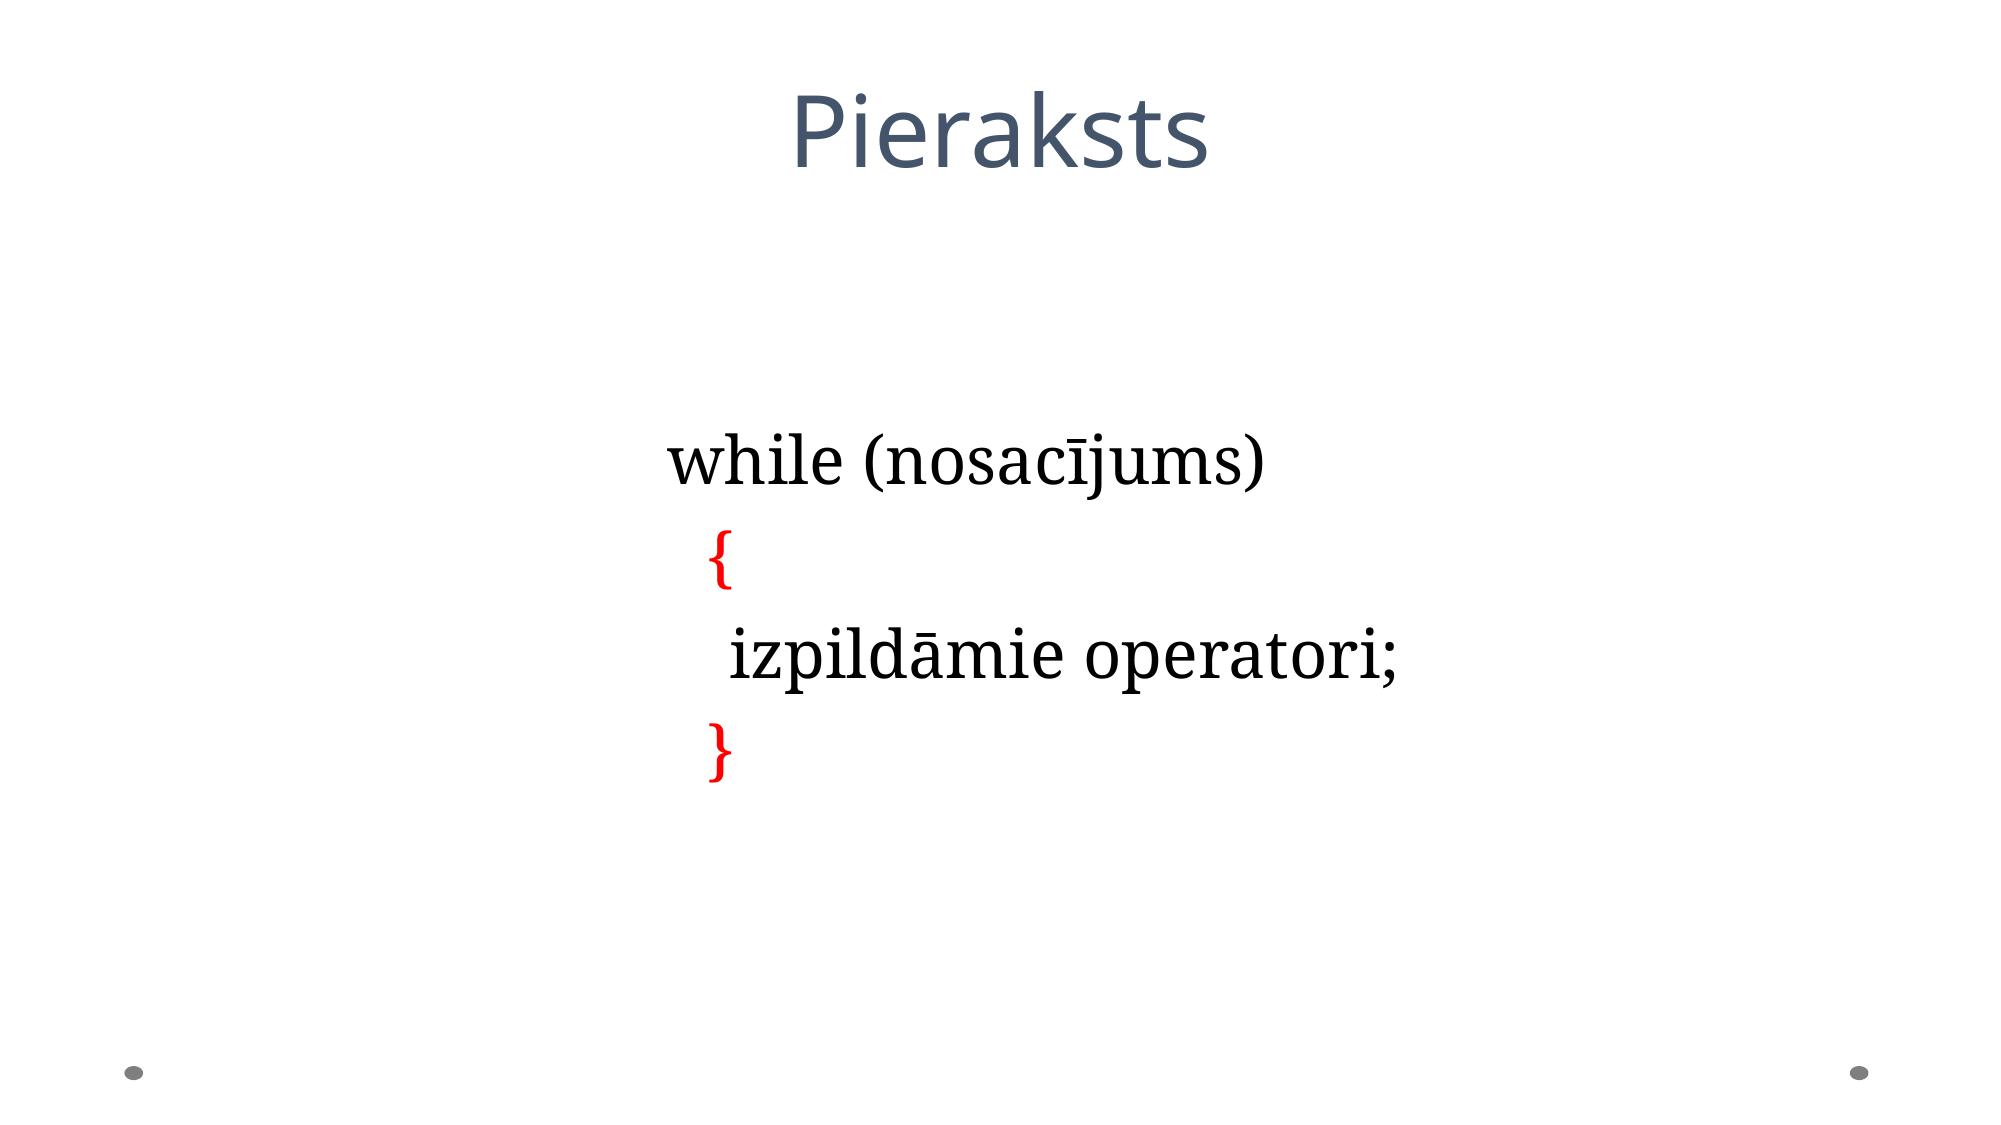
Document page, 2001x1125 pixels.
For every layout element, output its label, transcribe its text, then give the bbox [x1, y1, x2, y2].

title Pieraksts [95, 15, 1905, 195]
text_box while (nosacījums) { izpildāmie operatori; } [639, 410, 1704, 877]
